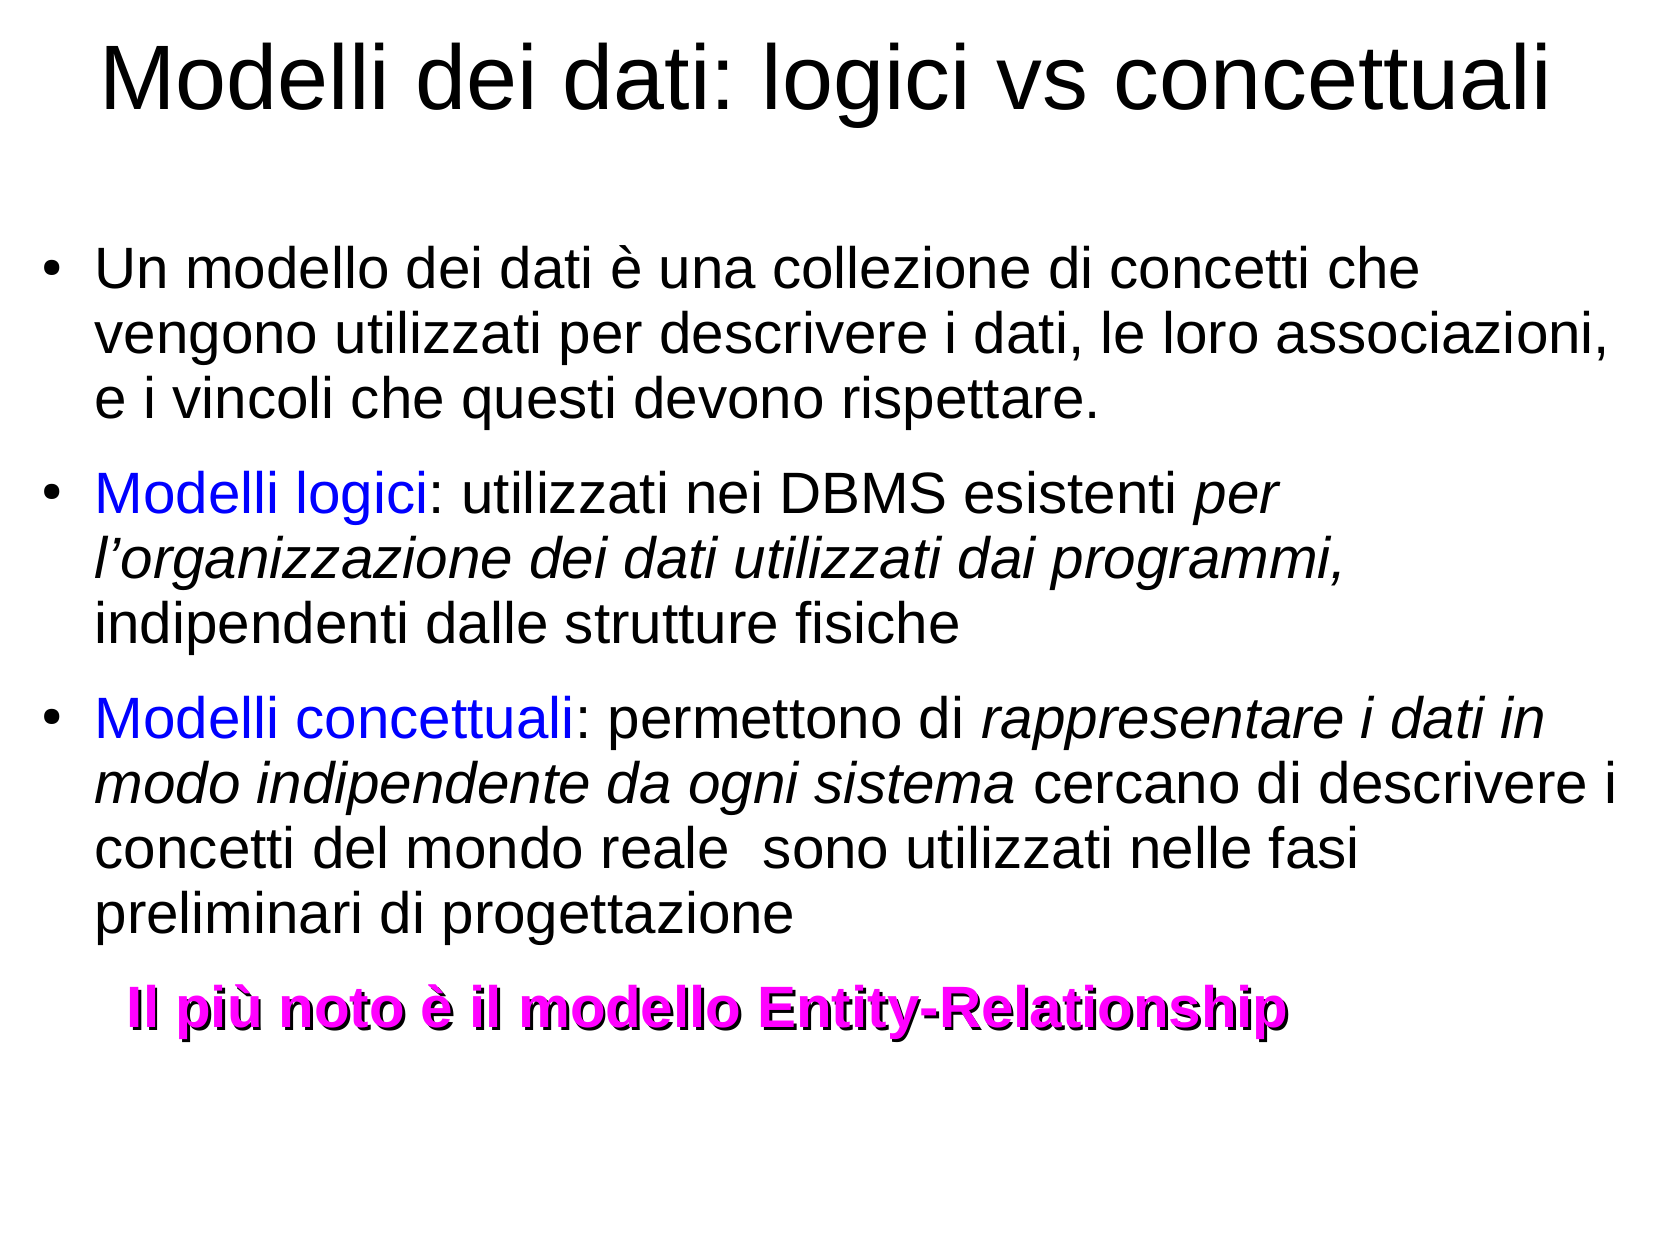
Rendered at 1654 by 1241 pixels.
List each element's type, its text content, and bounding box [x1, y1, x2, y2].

title Modelli dei dati: logici vs concettuali [82, 25, 1571, 130]
list Un modello dei dati è una collezione di concetti che vengono utilizzati per descrivere i dati, le loro associazioni, e i vincoli che questi devono rispettare. Modelli logici: utilizzati nei DBMS esistenti per l’organizzazione dei dati utilizzati dai programmi, indipendenti dalle strutture fisiche Modelli concettuali: permettono di rappresentare i dati in modo indipendente da ogni sistema cercano di descrivere i concetti del mondo reale sono utilizzati nelle fasi preliminari di progettazione Il più noto è il modello Entity-Relationship [23, 236, 1642, 1217]
